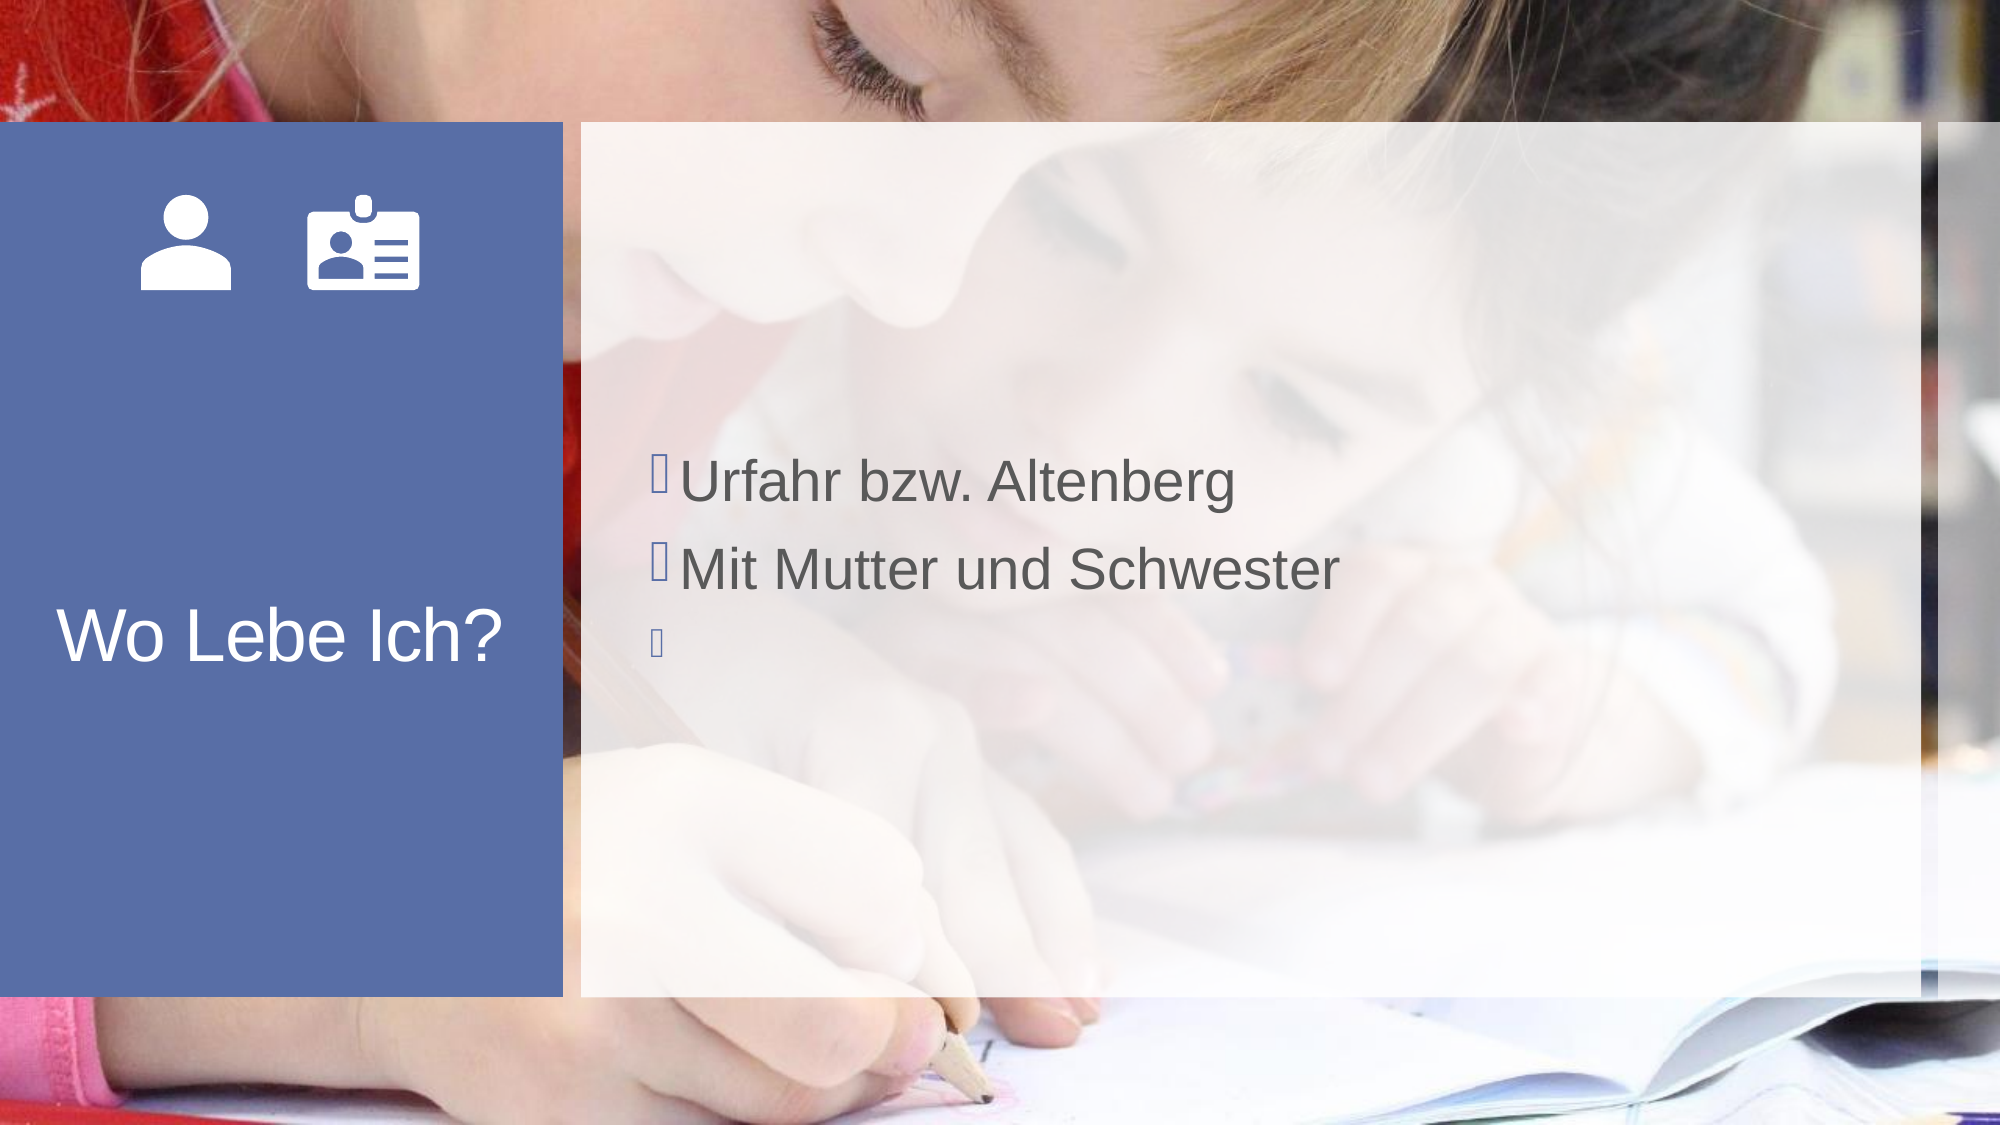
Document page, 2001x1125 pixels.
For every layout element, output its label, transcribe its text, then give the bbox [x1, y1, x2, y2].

picture [0, 0, 2000, 1125]
list Urfahr bzw. Altenberg Mit Mutter und Schwester [634, 141, 1835, 982]
text_box [0, 122, 563, 997]
title Wo Lebe Ich? [41, 335, 526, 940]
text_box [1938, 122, 2000, 999]
text_box [581, 122, 1921, 997]
picture [295, 174, 432, 311]
picture [118, 174, 254, 311]
